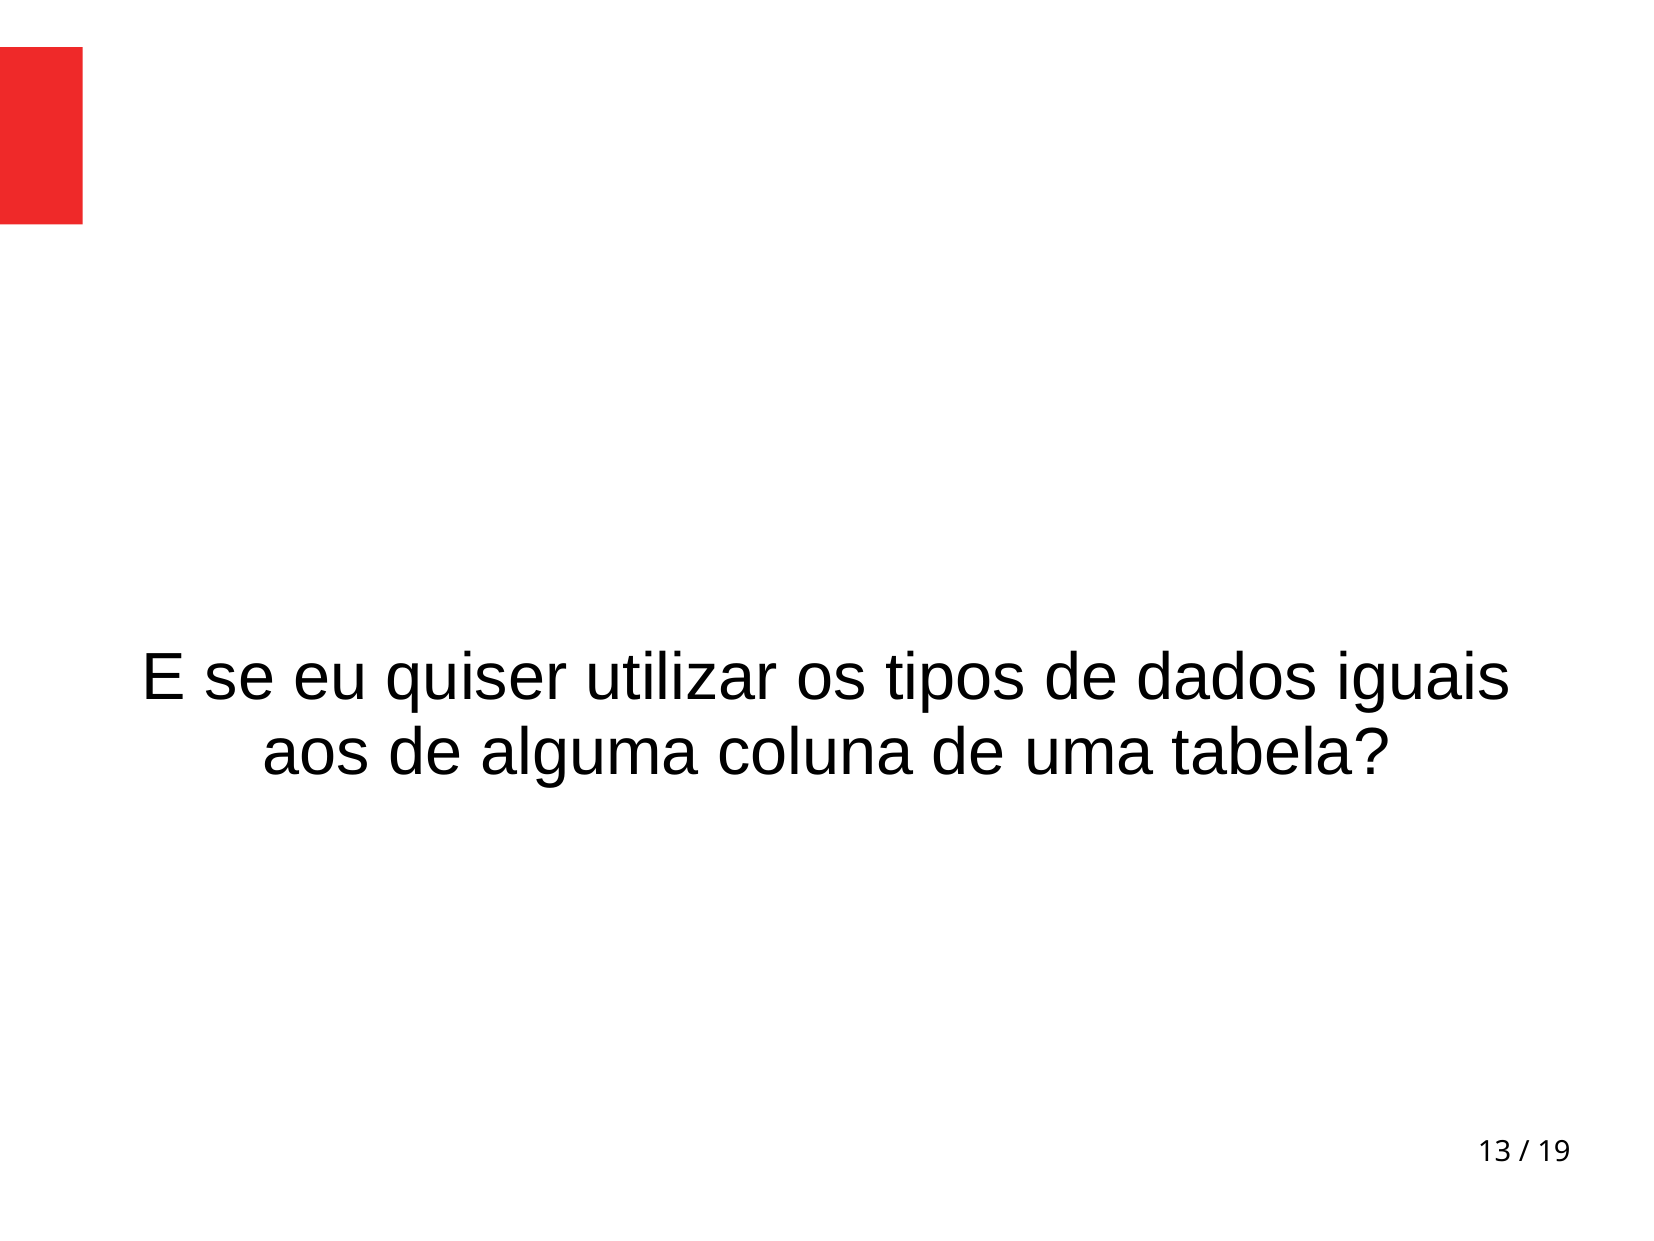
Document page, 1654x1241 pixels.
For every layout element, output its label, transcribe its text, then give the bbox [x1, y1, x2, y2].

subtitle E se eu quiser utilizar os tipos de dados iguais aos de alguma coluna de uma tabela? [118, 354, 1536, 1074]
